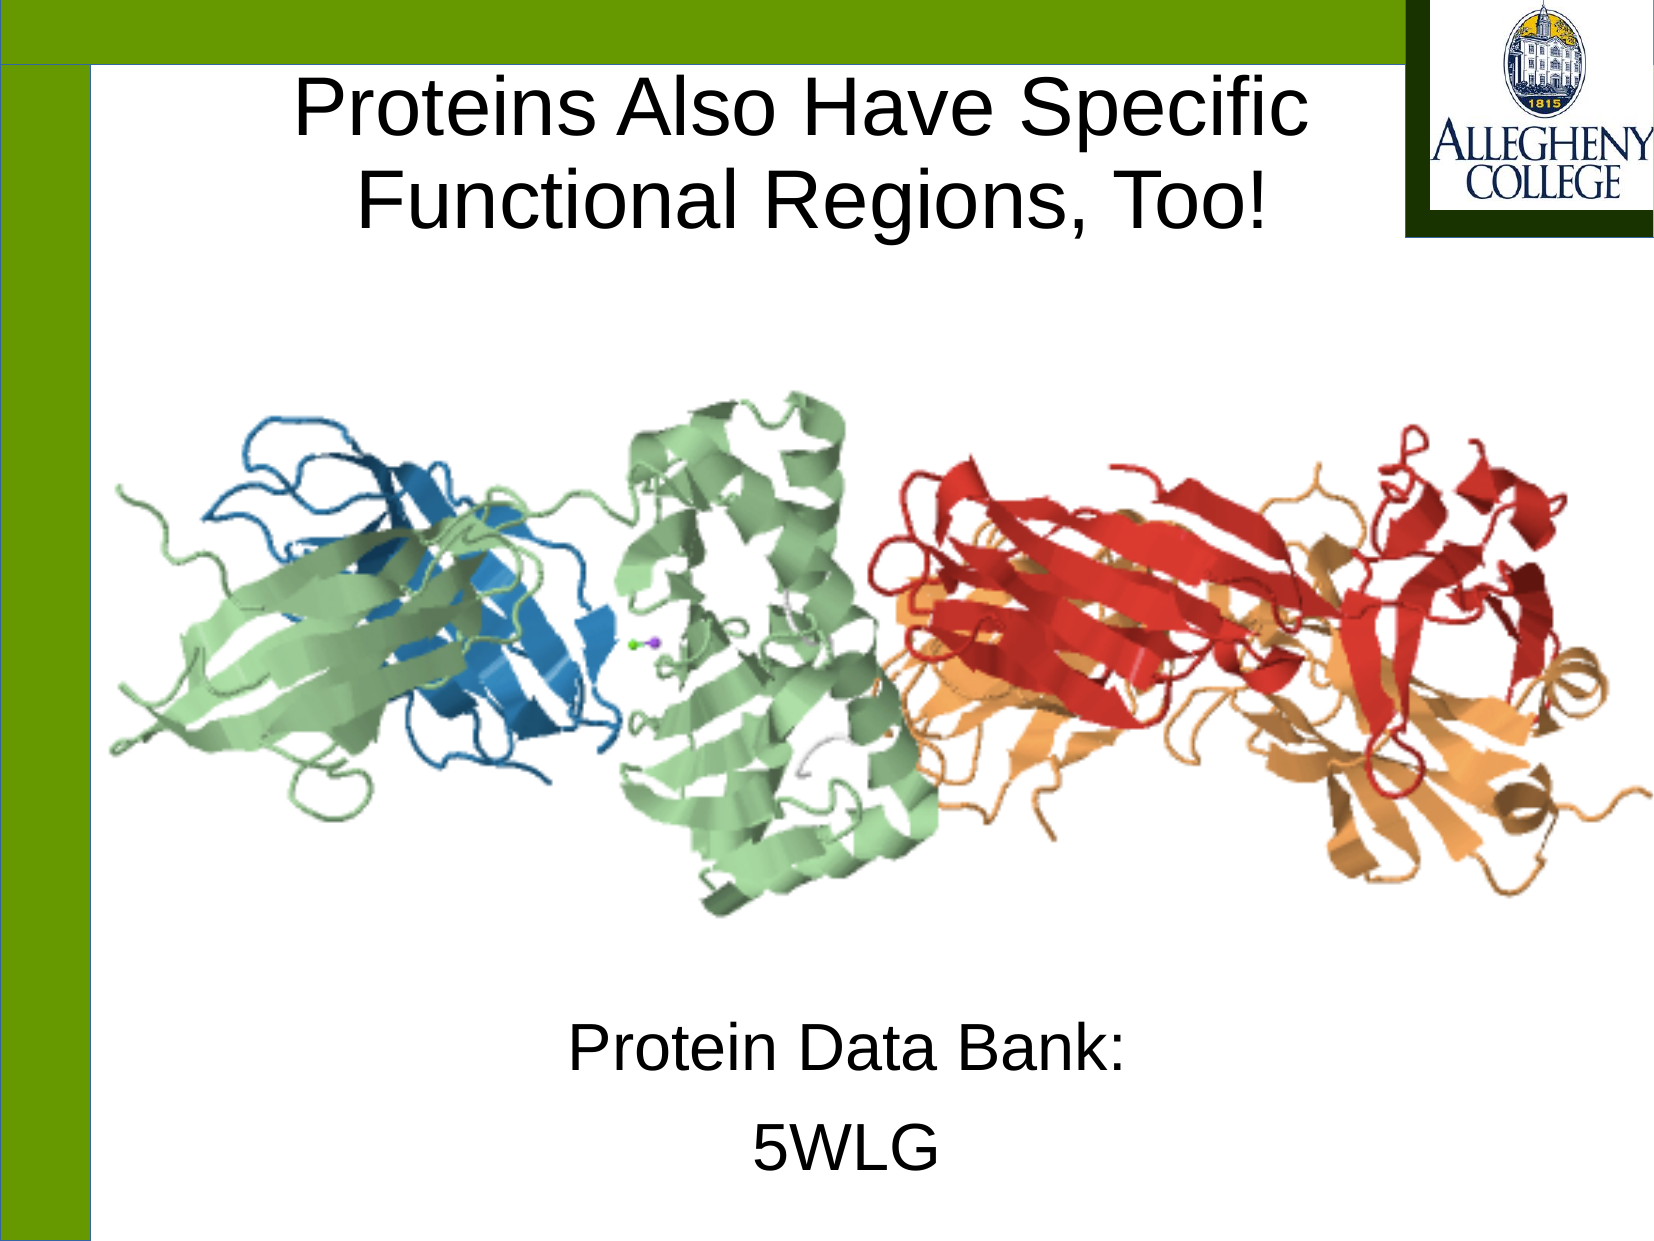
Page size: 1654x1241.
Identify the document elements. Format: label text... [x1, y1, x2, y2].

title Proteins Also Have Specific Functional Regions, Too! [112, 65, 1515, 257]
text_box Protein Data Bank: 5WLG [449, 1002, 1246, 1192]
picture [1430, 0, 1654, 210]
text_box [0, 0, 1654, 1241]
picture [91, 372, 1654, 931]
